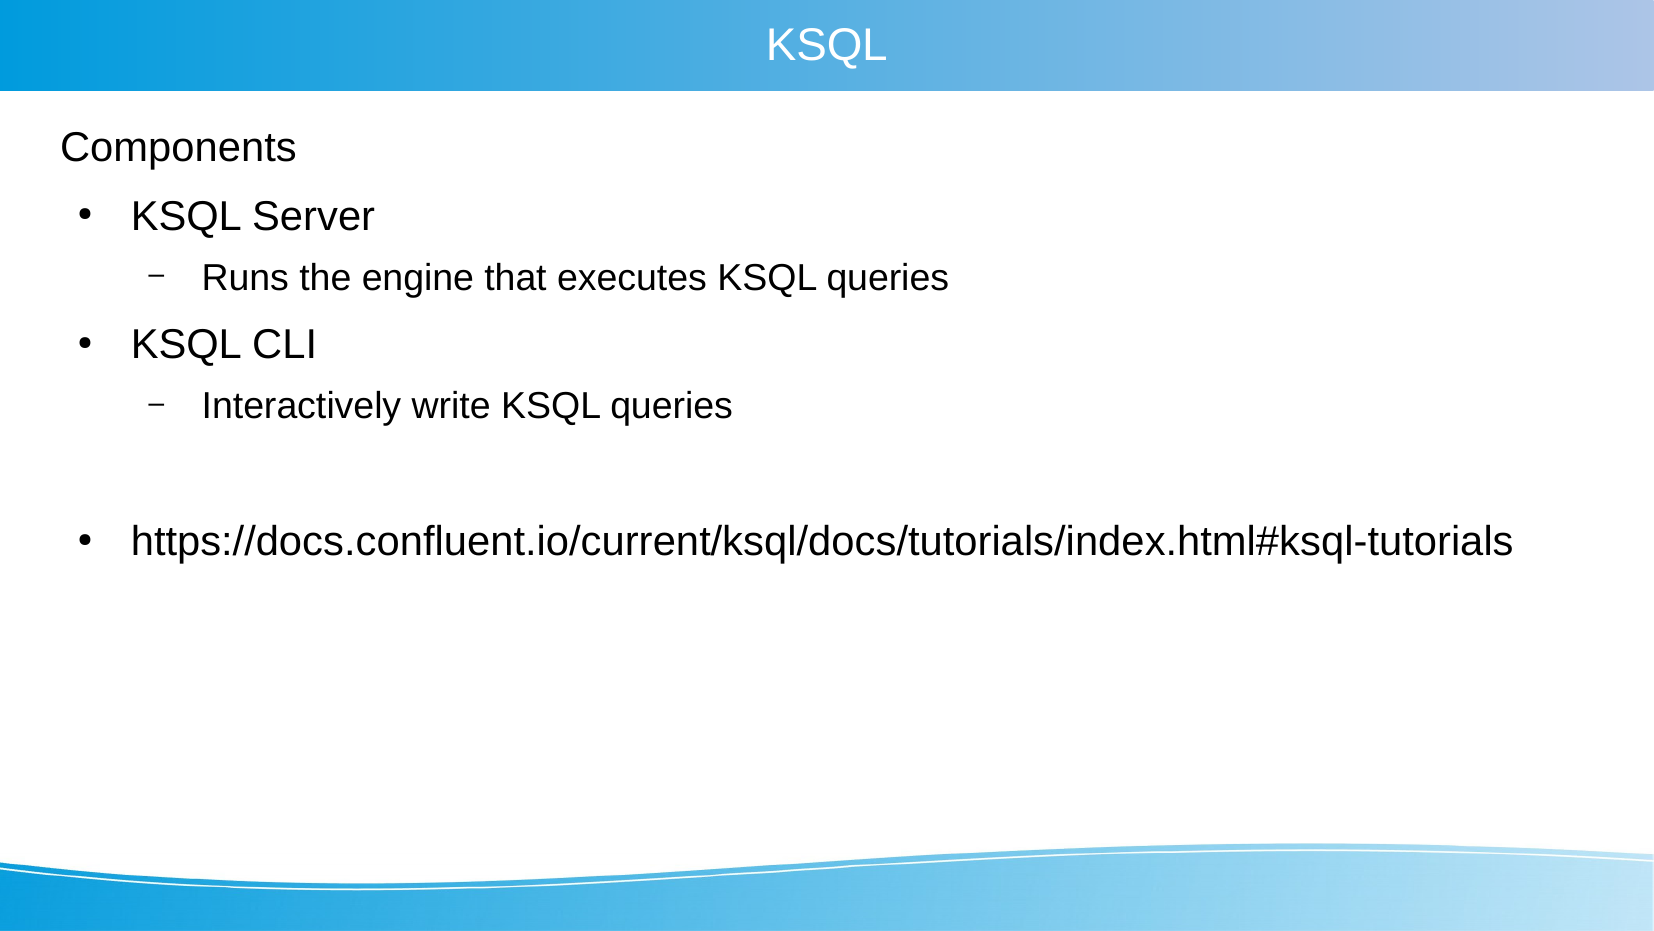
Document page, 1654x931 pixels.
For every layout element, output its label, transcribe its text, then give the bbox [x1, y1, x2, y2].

title KSQL [82, 5, 1571, 85]
picture [0, 843, 1654, 931]
list Components KSQL Server Runs the engine that executes KSQL queries KSQL CLI Interactively write KSQL queries https://docs.confluent.io/current/ksql/docs/tutorials/index.html#ksql-tutorials [60, 123, 1591, 833]
